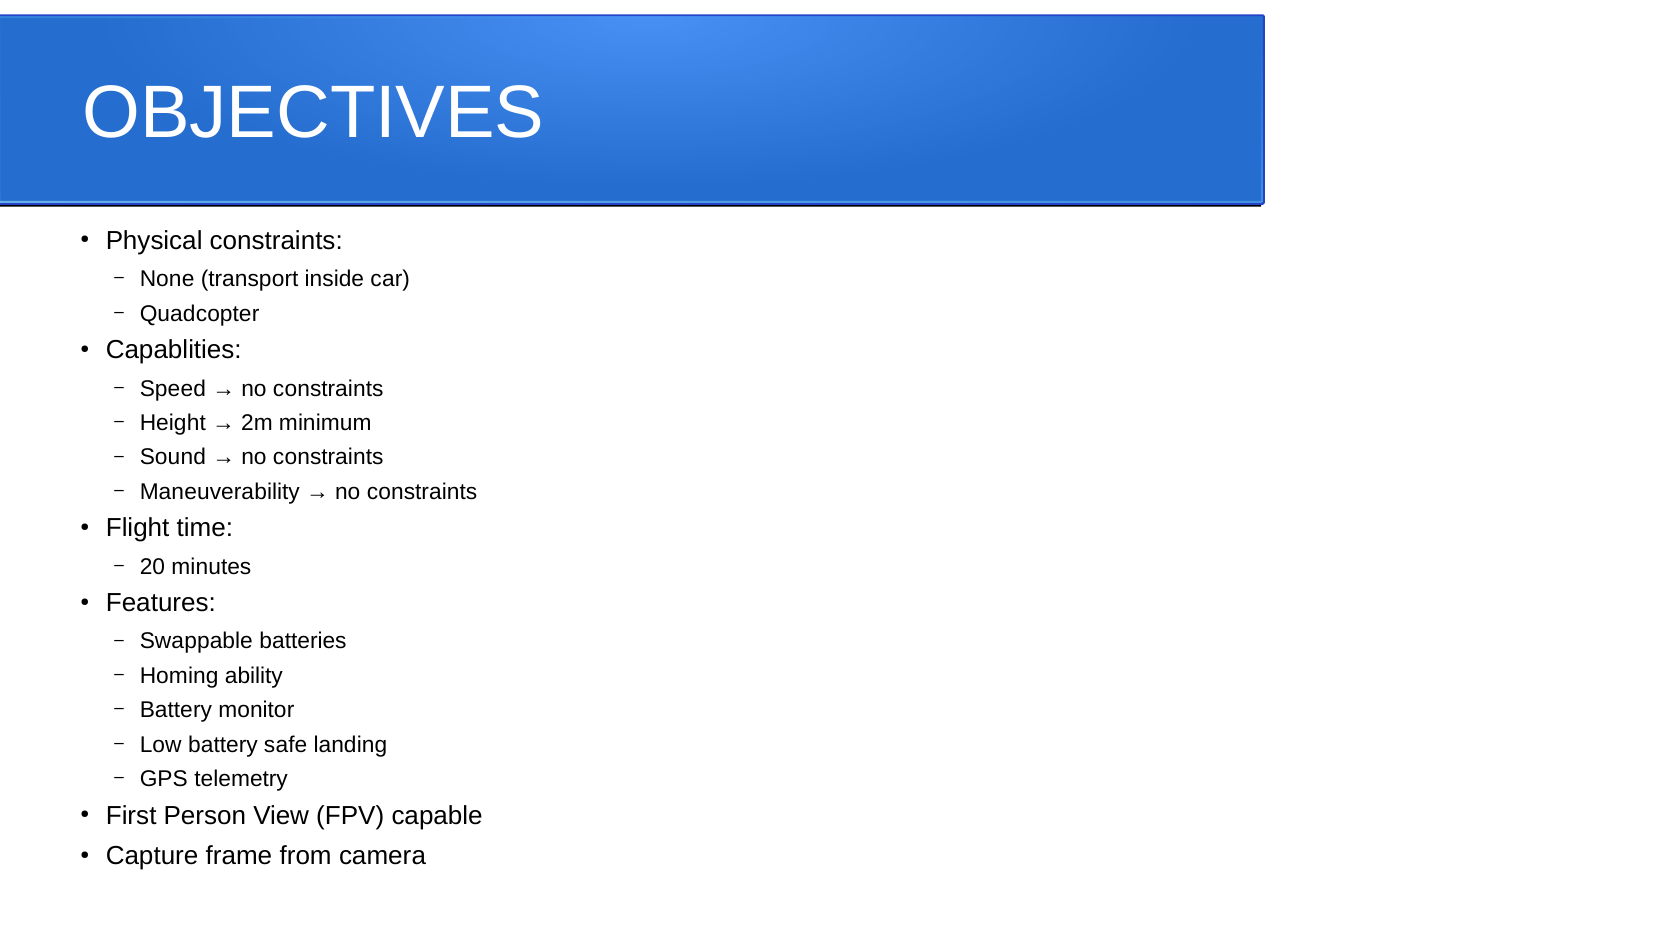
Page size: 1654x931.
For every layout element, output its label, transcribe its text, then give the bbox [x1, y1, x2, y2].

title OBJECTIVES [82, 35, 1235, 189]
list Physical constraints: None (transport inside car) Quadcopter Capablities: Speed → no constraints Height → 2m minimum Sound → no constraints Maneuverability → no constraints Flight time: 20 minutes Features: Swappable batteries Homing ability Battery monitor Low battery safe landing GPS telemetry First Person View (FPV) capable Capture frame from camera [71, 225, 1561, 886]
